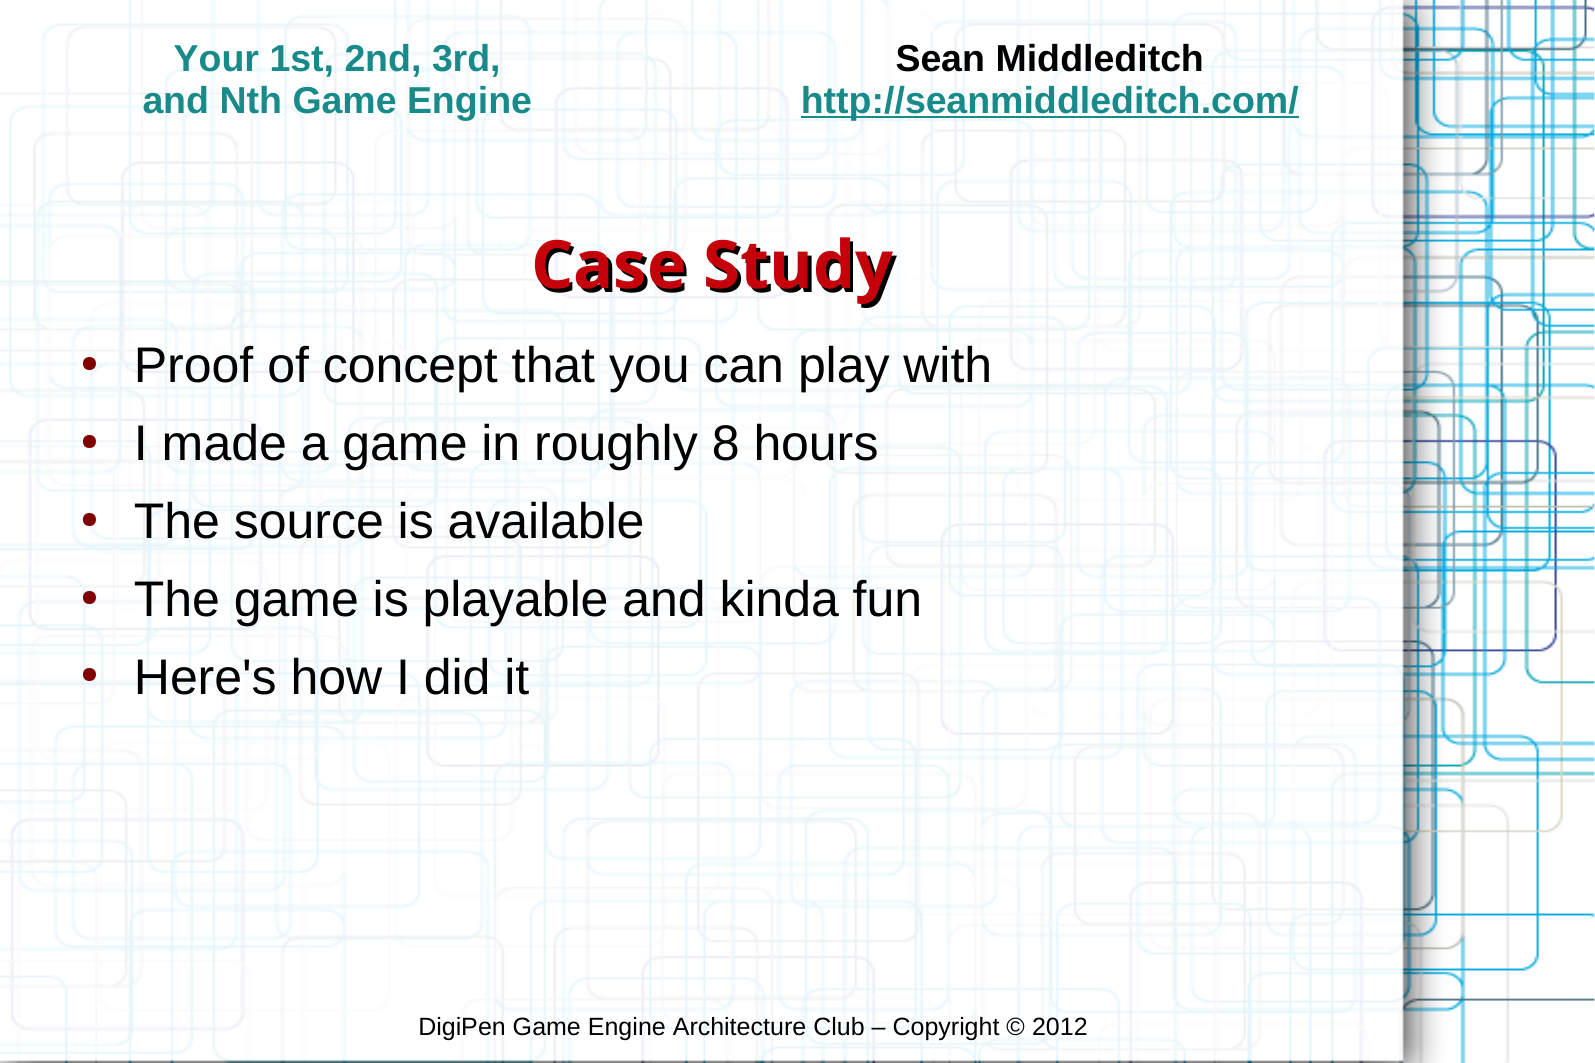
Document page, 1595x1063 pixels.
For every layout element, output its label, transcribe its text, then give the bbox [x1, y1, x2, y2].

list Sean Middleditch http://seanmiddleditch.com/ [787, 37, 1313, 151]
list DigiPen Game Engine Architecture Club – Copyright © 2012 [75, 1012, 1363, 1051]
title Case Study [75, 225, 1351, 301]
list Proof of concept that you can play with I made a game in roughly 8 hours The source is available The game is playable and kinda fun Here's how I did it [63, 337, 1351, 976]
picture [0, 0, 1595, 1063]
list Your 1st, 2nd, 3rd, and Nth Game Engine [75, 37, 601, 151]
